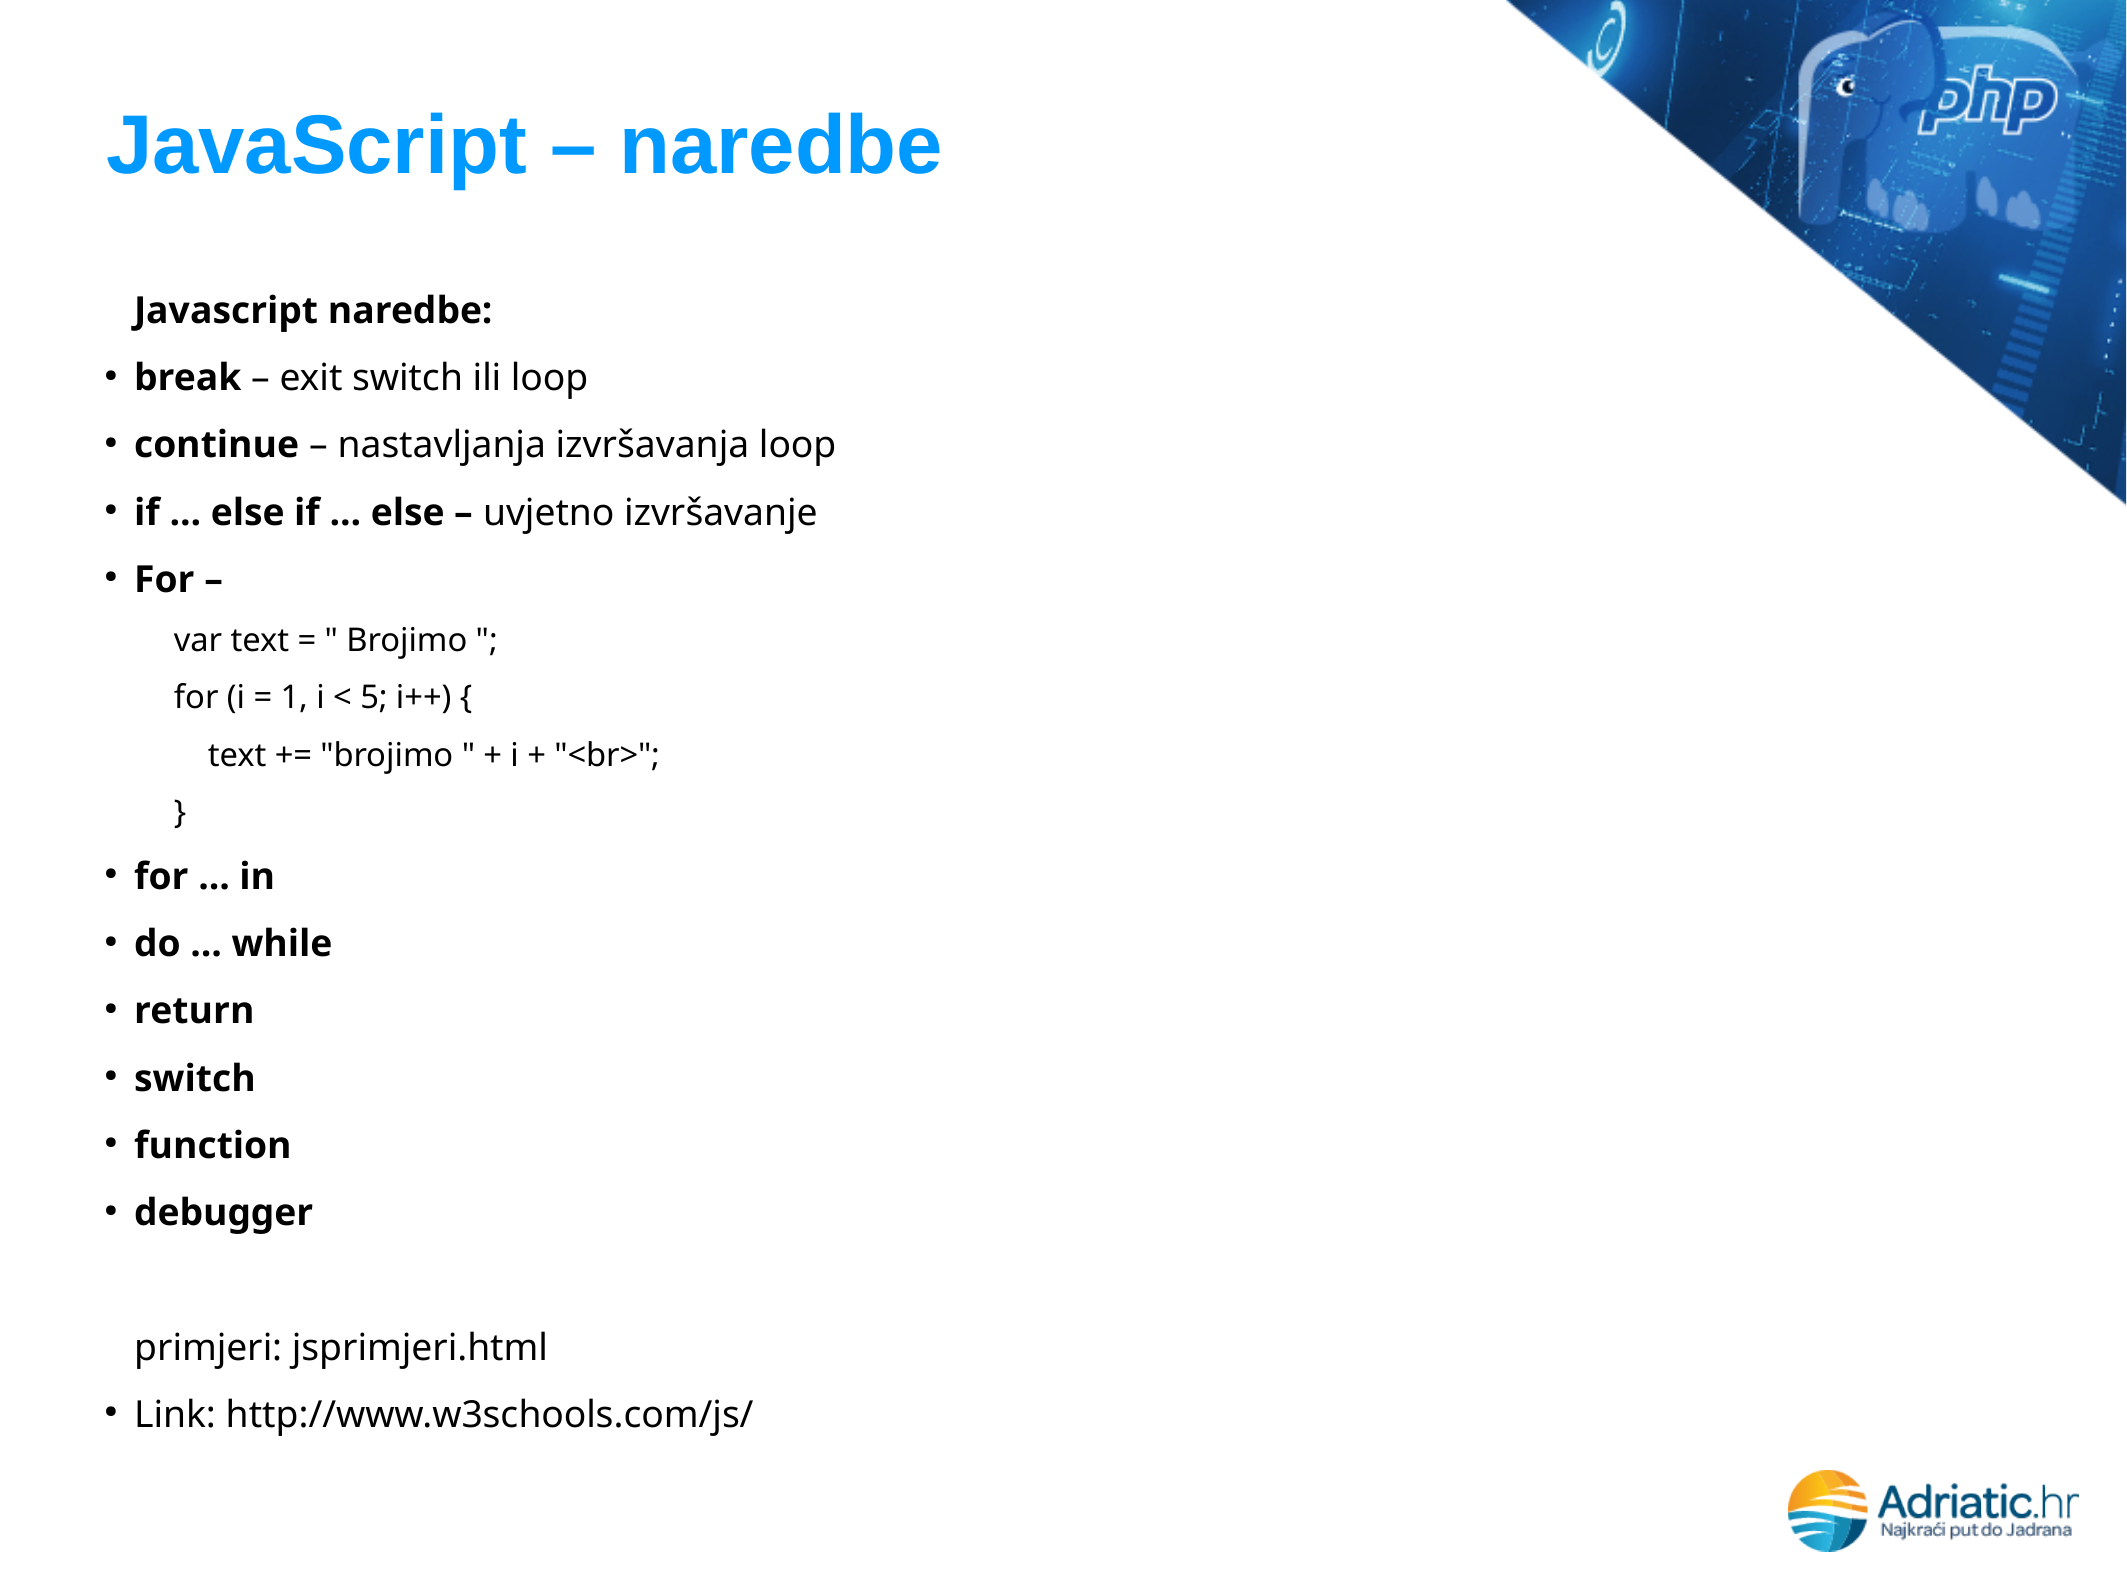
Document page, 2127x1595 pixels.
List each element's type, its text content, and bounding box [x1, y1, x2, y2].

picture [1788, 1470, 2079, 1552]
list Javascript naredbe: break – exit switch ili loop continue – nastavljanja izvršavanja loop if ... else if ... else – uvjetno izvršavanje For – var text = " Brojimo "; for (i = 1, i < 5; i++) { text += "brojimo " + i + "<br>"; } for ... in do ... while return switch function debugger primjeri: jsprimjeri.html Link: http://www.w3schools.com/js/ [94, 283, 2008, 1441]
title JavaScript – naredbe [106, 70, 1630, 219]
picture [1505, 0, 2127, 625]
